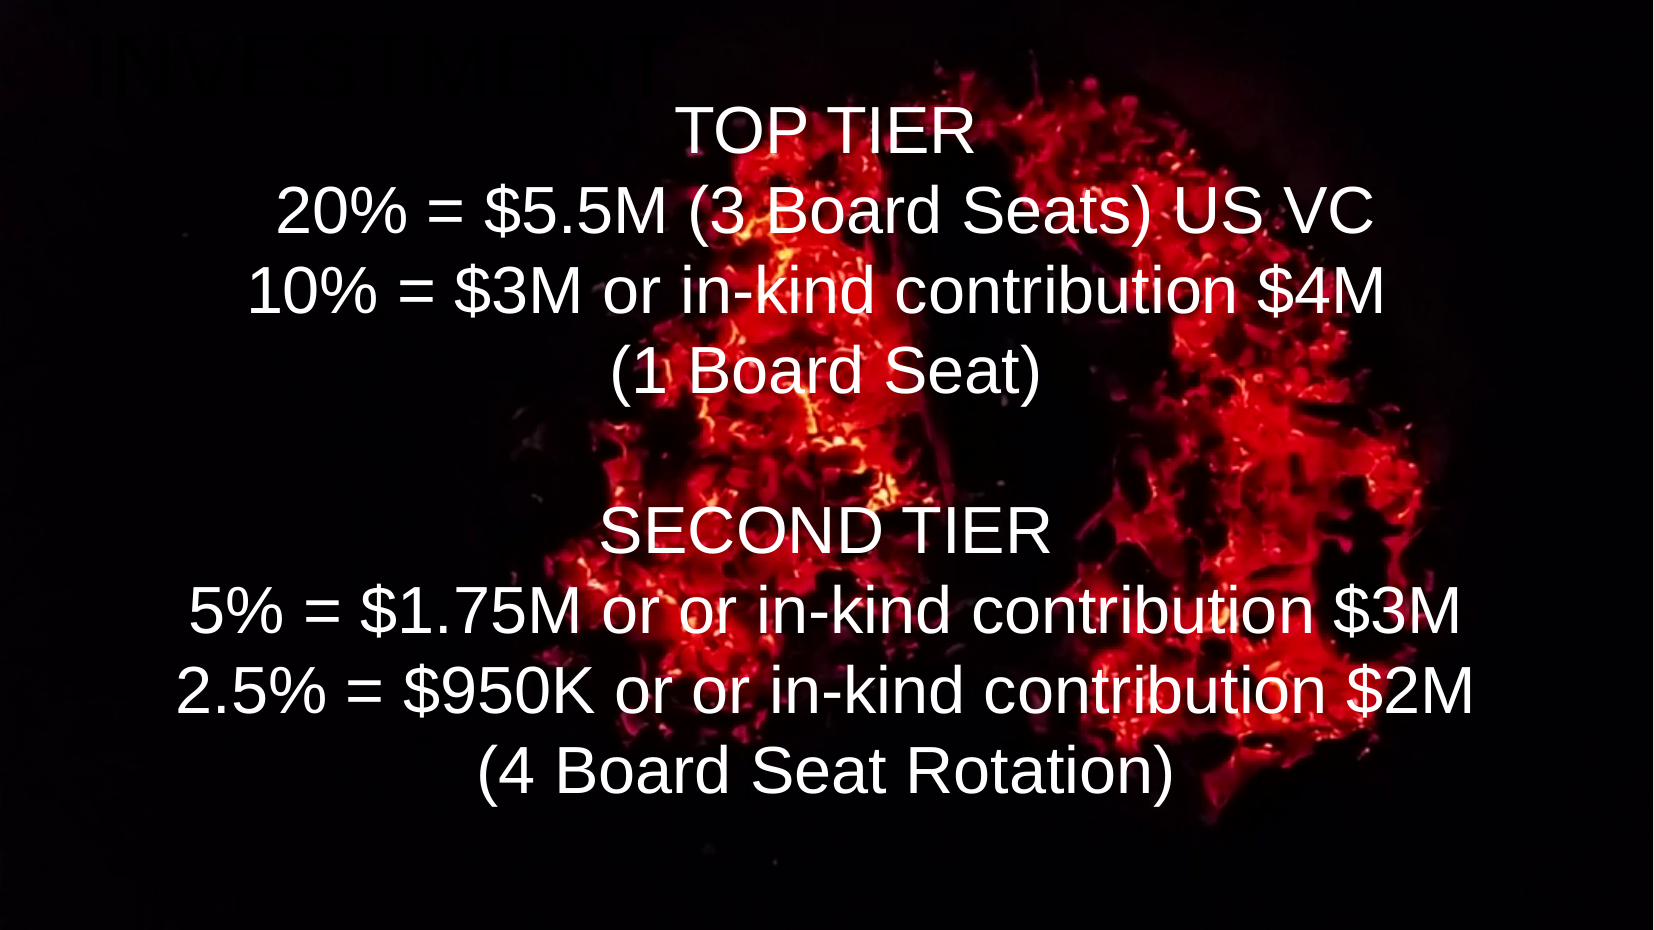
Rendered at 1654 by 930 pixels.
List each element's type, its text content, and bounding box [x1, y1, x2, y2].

text_box TOP TIER 20% = $5.5M (3 Board Seats) US VC 10% = $3M or in-kind contribution $4M (1 Board Seat) SECOND TIER 5% = $1.75M or or in-kind contribution $3M 2.5% = $950K or or in-kind contribution $2M (4 Board Seat Rotation) [82, 113, 1571, 861]
picture [0, 0, 1654, 930]
text_box INVESTMENT [82, 0, 1571, 113]
